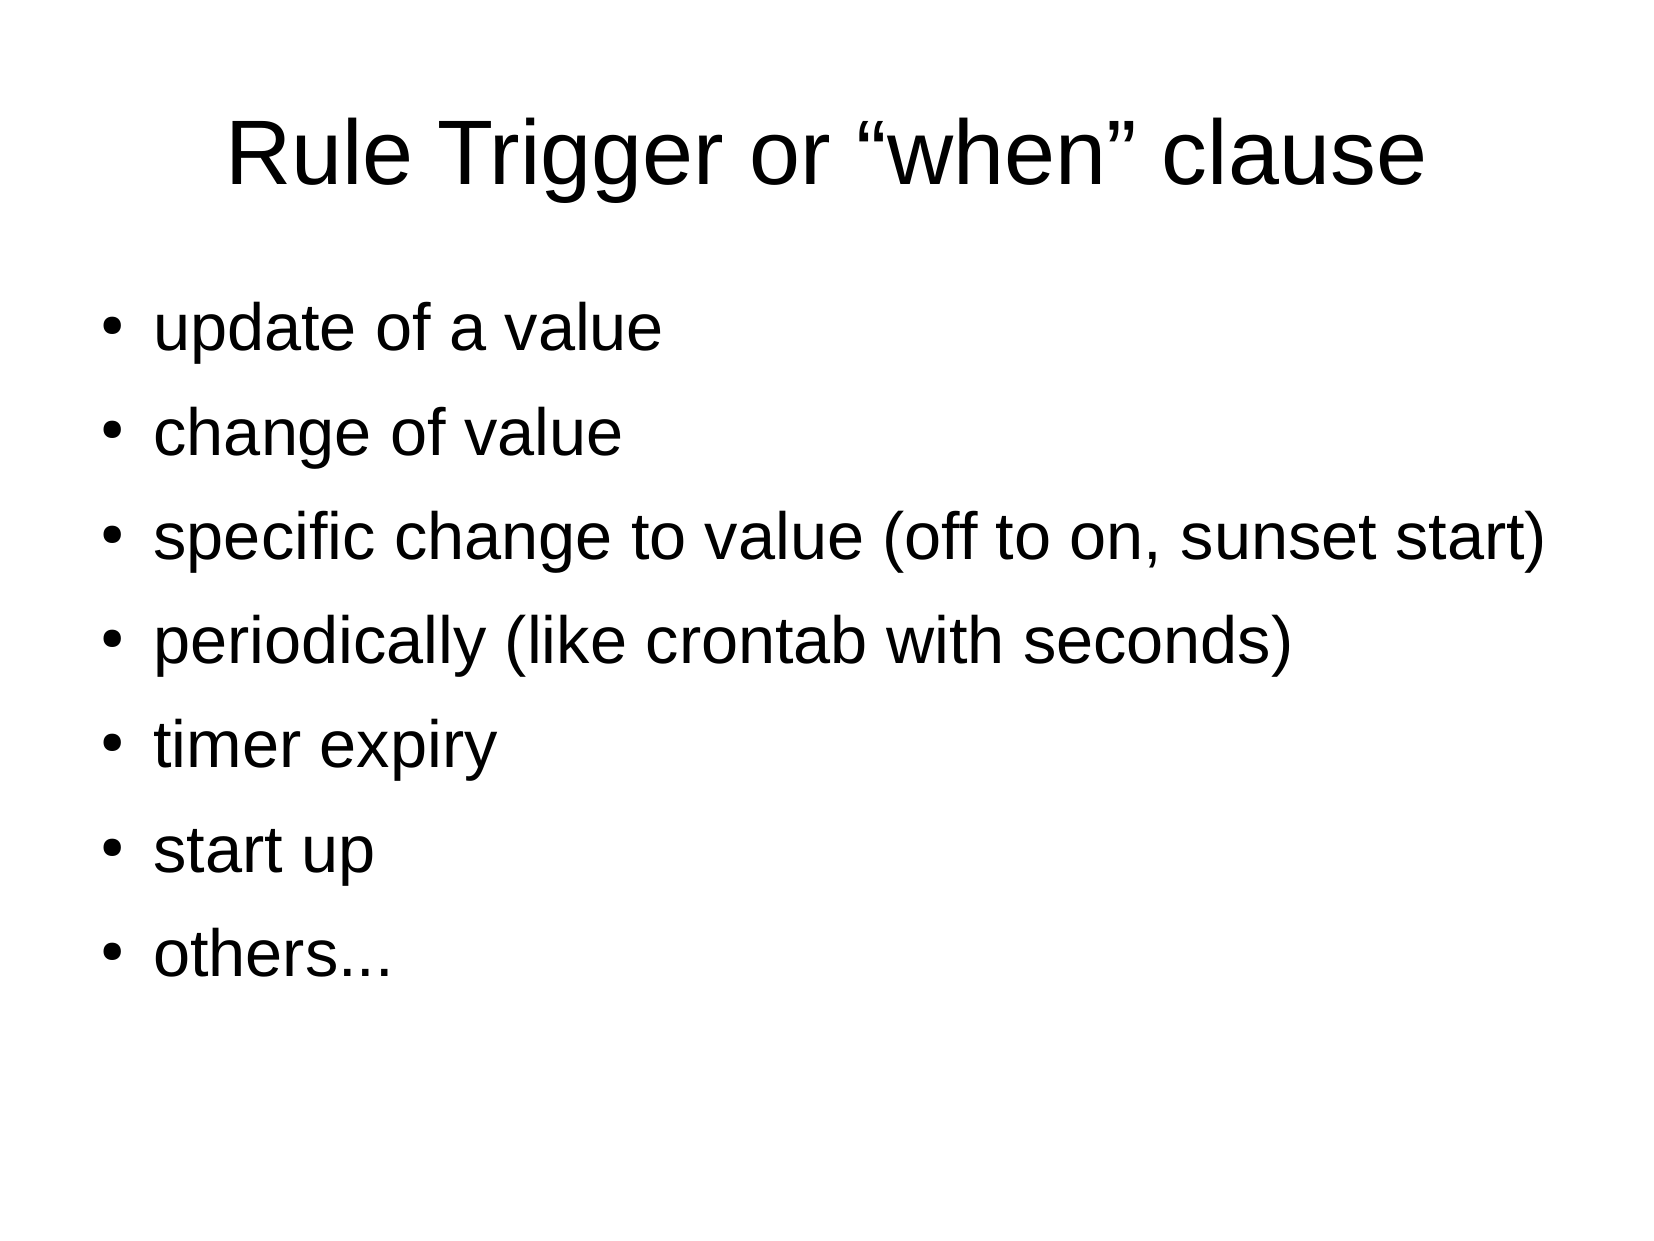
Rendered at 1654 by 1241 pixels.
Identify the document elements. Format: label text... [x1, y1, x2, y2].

list update of a value change of value specific change to value (off to on, sunset start) periodically (like crontab with seconds) timer expiry start up others... [82, 290, 1571, 1010]
title Rule Trigger or “when” clause [82, 49, 1571, 257]
